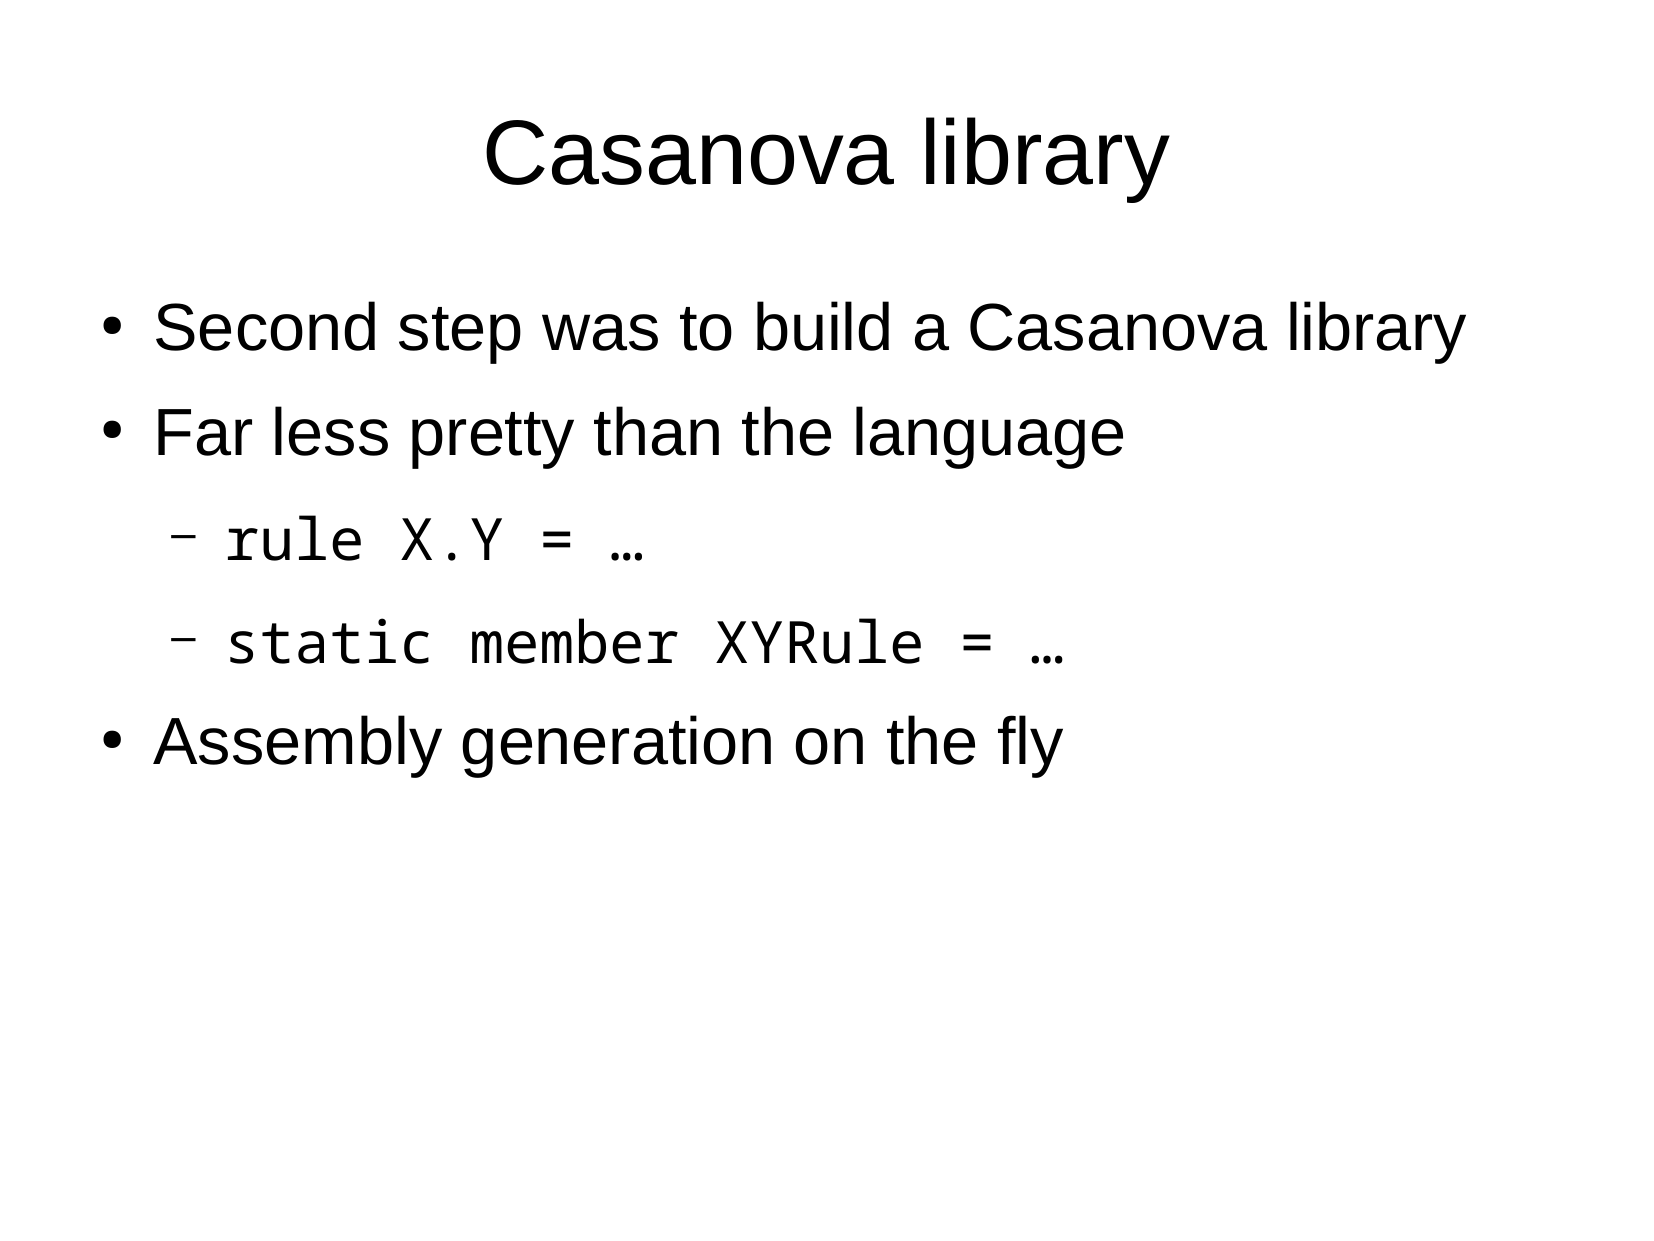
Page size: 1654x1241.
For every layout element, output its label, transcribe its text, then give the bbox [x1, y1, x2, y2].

title Casanova library [82, 49, 1571, 257]
list Second step was to build a Casanova library Far less pretty than the language rule X.Y = … static member XYRule = … Assembly generation on the fly [82, 290, 1571, 1109]
